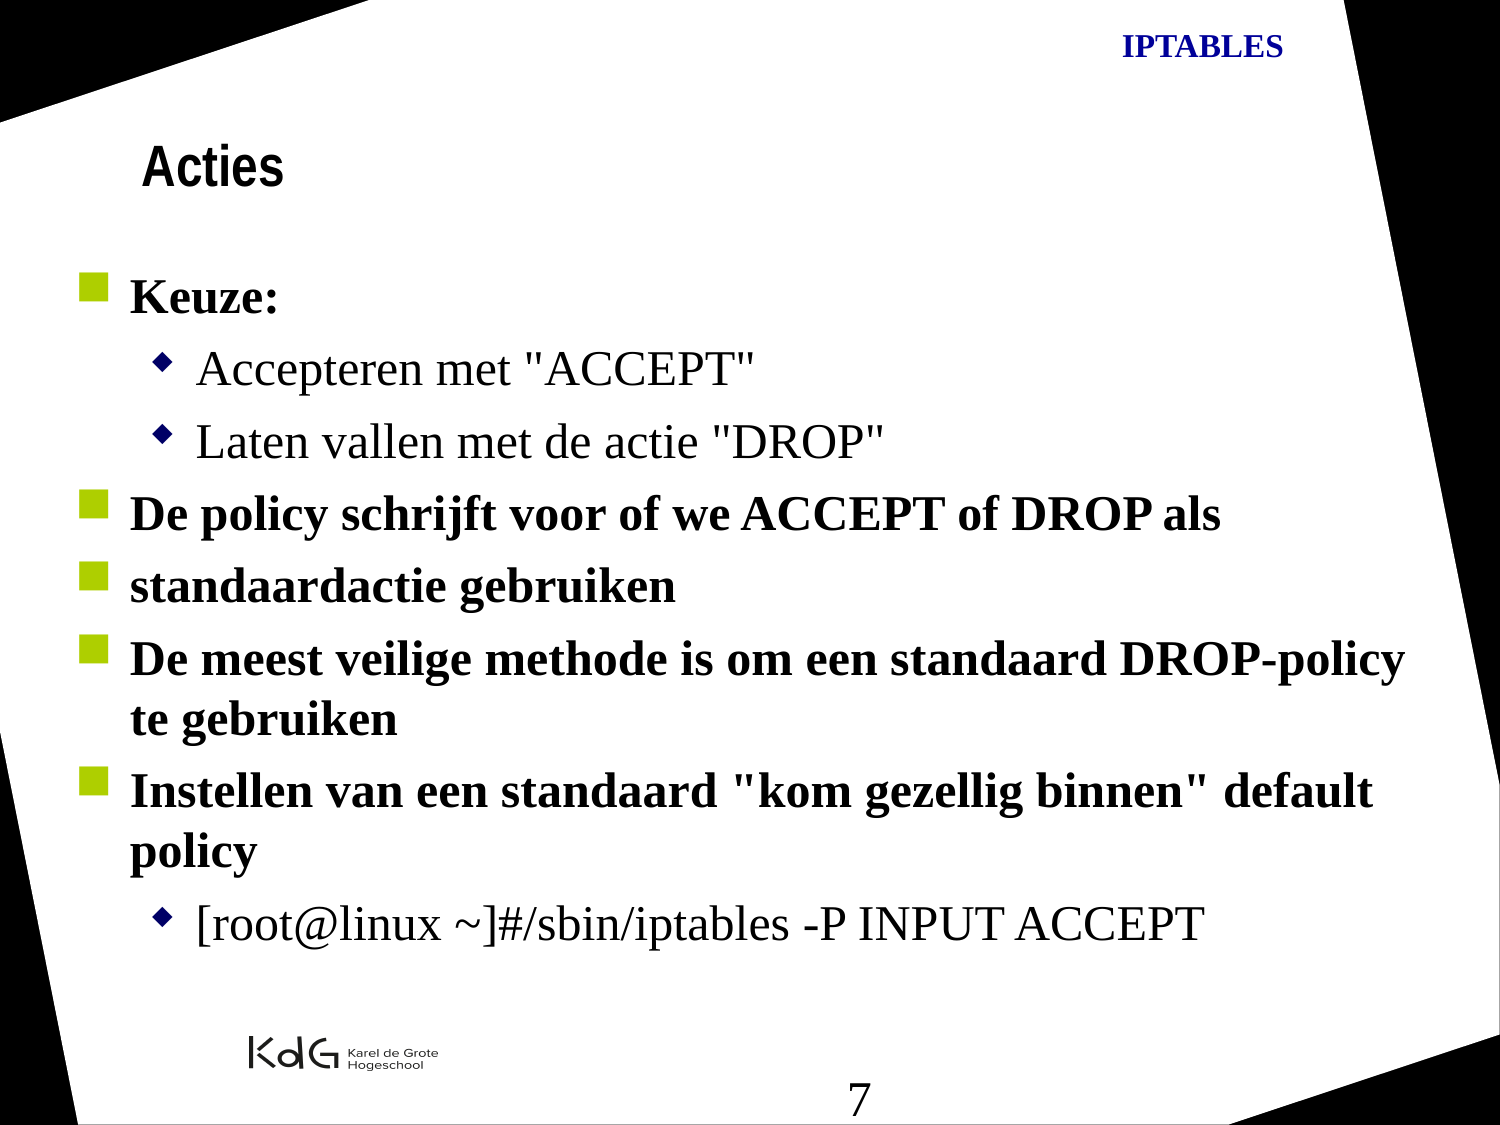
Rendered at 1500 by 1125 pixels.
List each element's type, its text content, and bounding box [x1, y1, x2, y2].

picture [249, 1036, 438, 1071]
text_box Acties [141, 72, 1447, 253]
text_box Keuze: Accepteren met "ACCEPT" Laten vallen met de actie "DROP" De policy schrijft voor of we ACCEPT of DROP als standaardactie gebruiken De meest veilige methode is om een standaard DROP-policy te gebruiken Instellen van een standaard "kom gezellig binnen" default policy [root@linux ~]#/sbin/iptables -P INPUT ACCEPT [75, 263, 1425, 1006]
